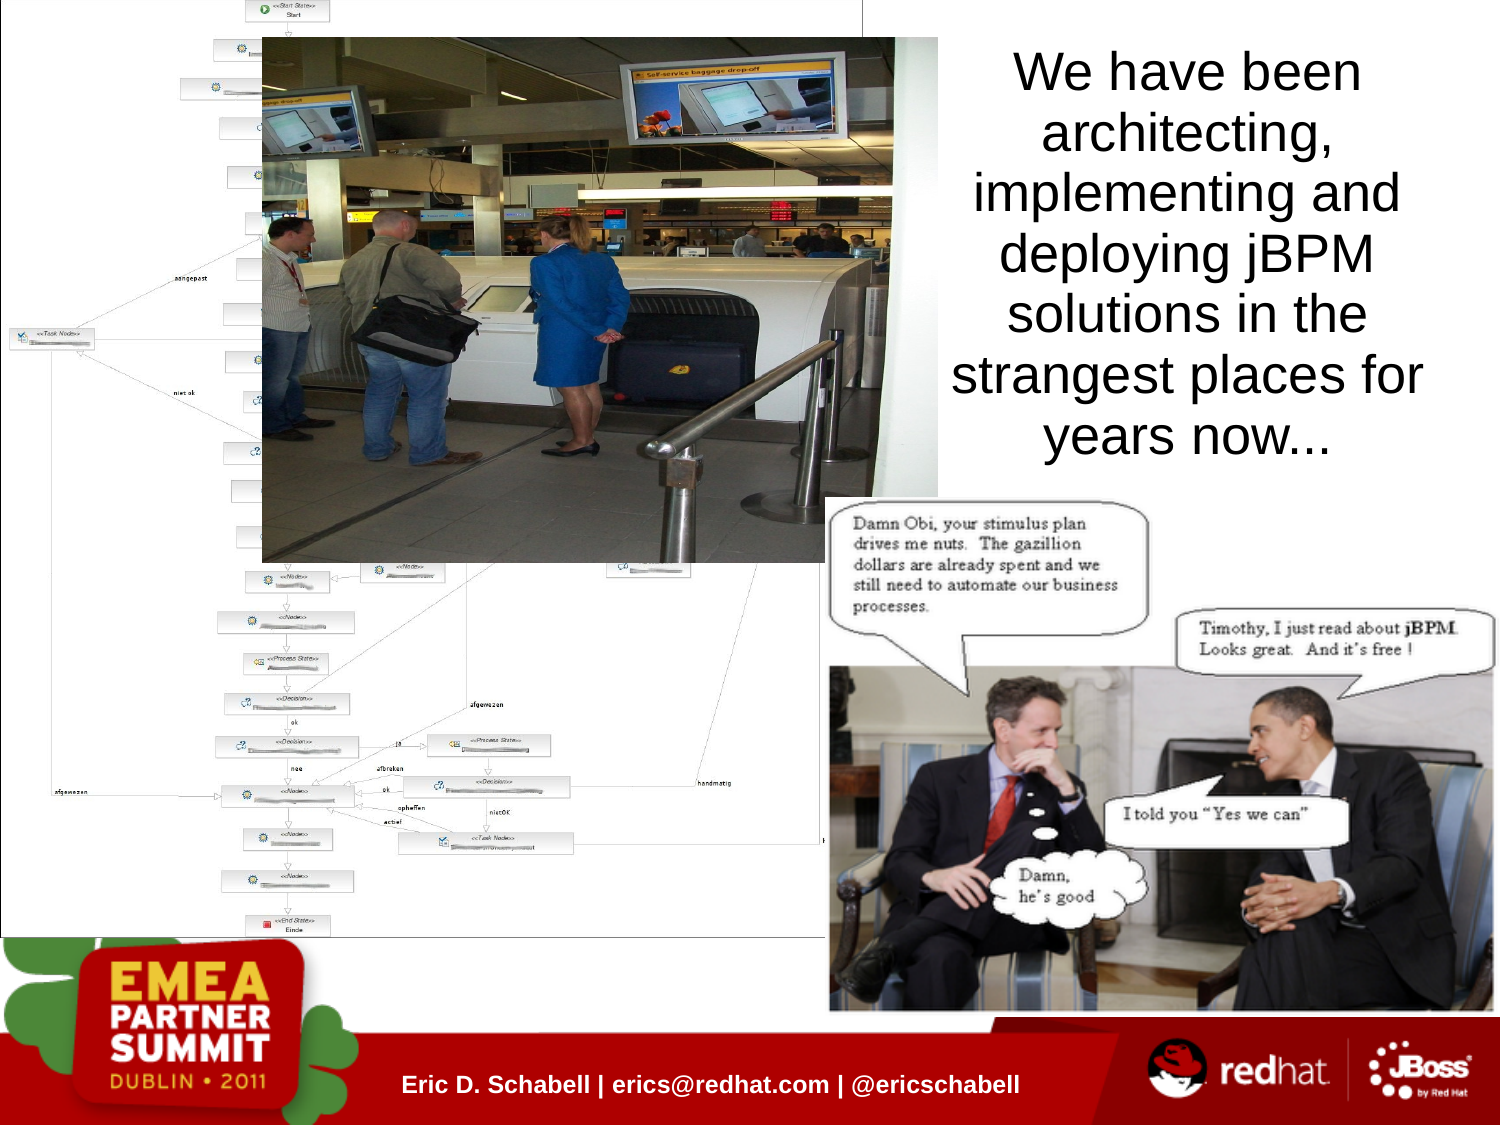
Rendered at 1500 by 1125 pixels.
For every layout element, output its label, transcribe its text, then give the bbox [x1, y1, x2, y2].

picture [0, 0, 1500, 1125]
subtitle We have been architecting, implementing and deploying jBPM solutions in the strangest places for years now... [888, 0, 1489, 497]
